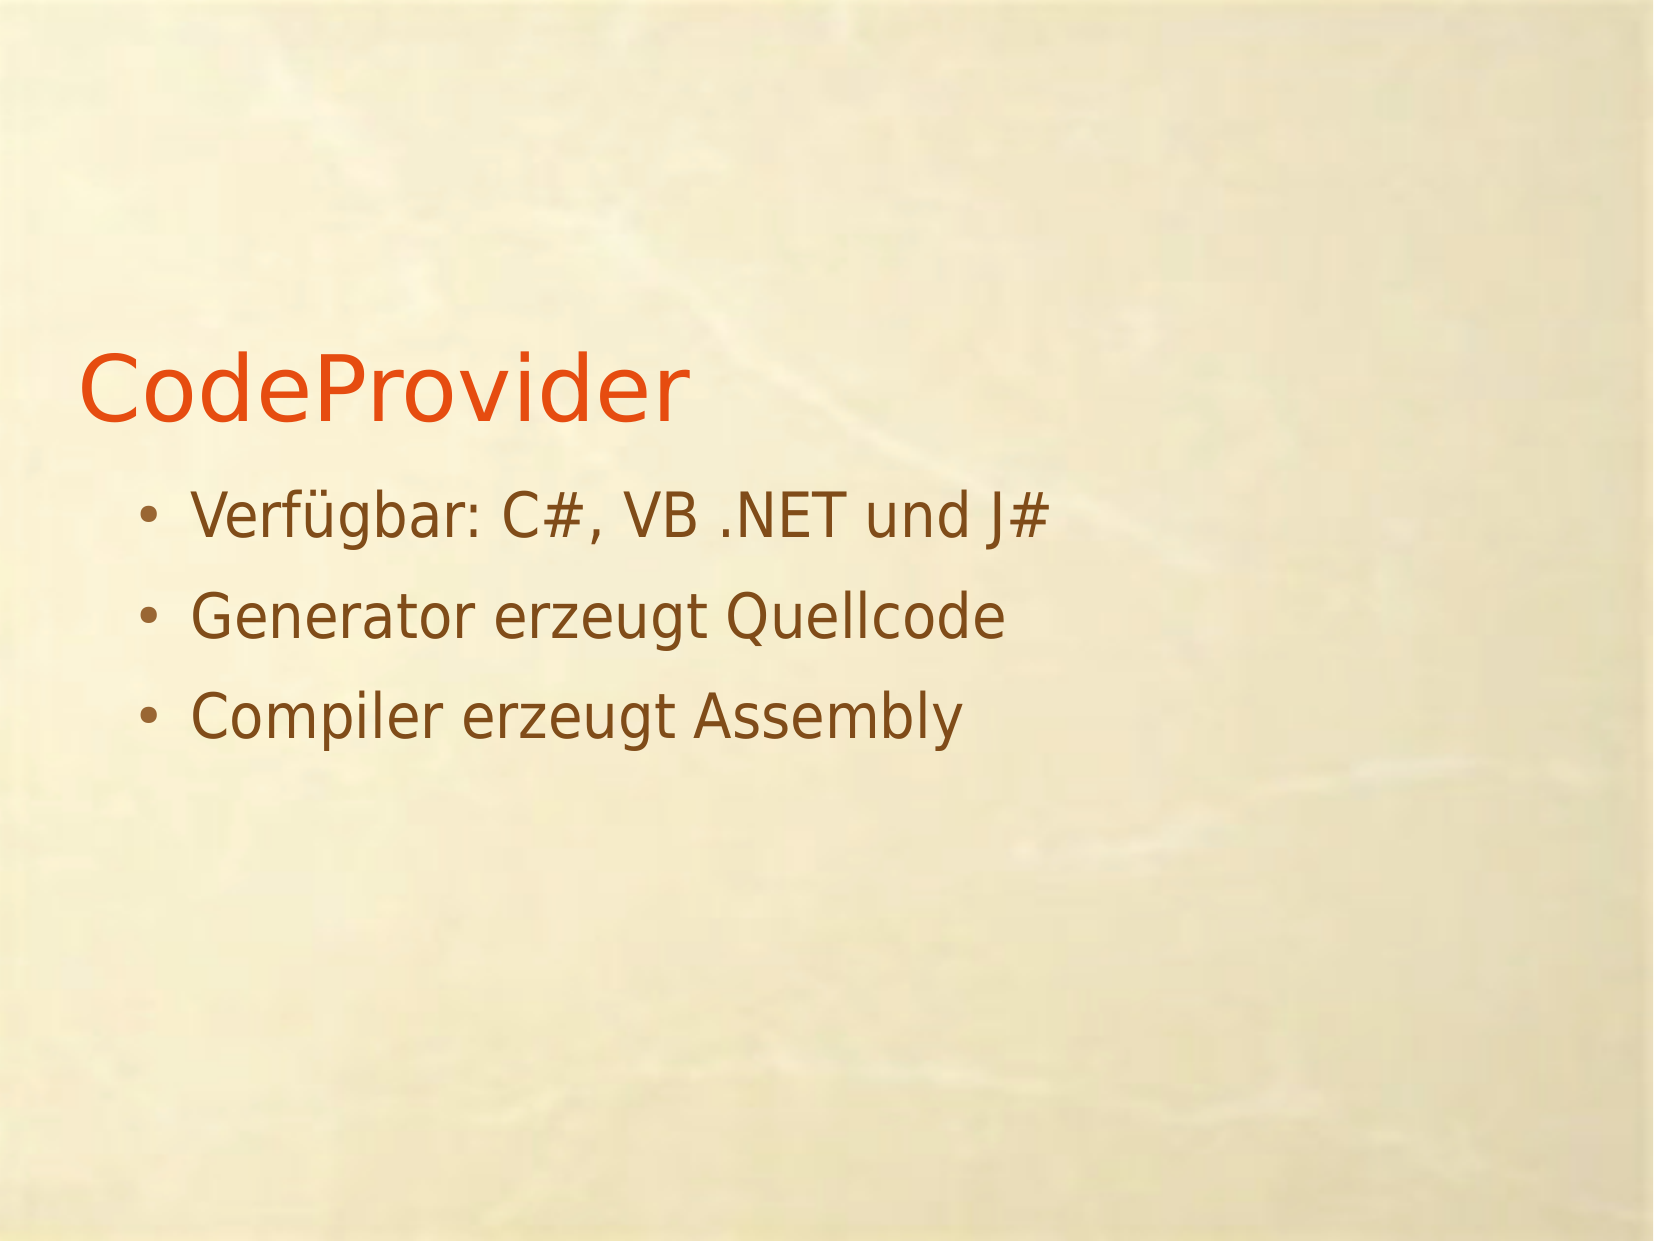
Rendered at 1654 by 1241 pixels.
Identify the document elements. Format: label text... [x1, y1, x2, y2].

picture [0, 0, 1654, 1241]
title CodeProvider [45, 300, 1546, 481]
list Verfügbar: C#, VB .NET und J# Generator erzeugt Quellcode Compiler erzeugt Assembly [120, 480, 1538, 1010]
